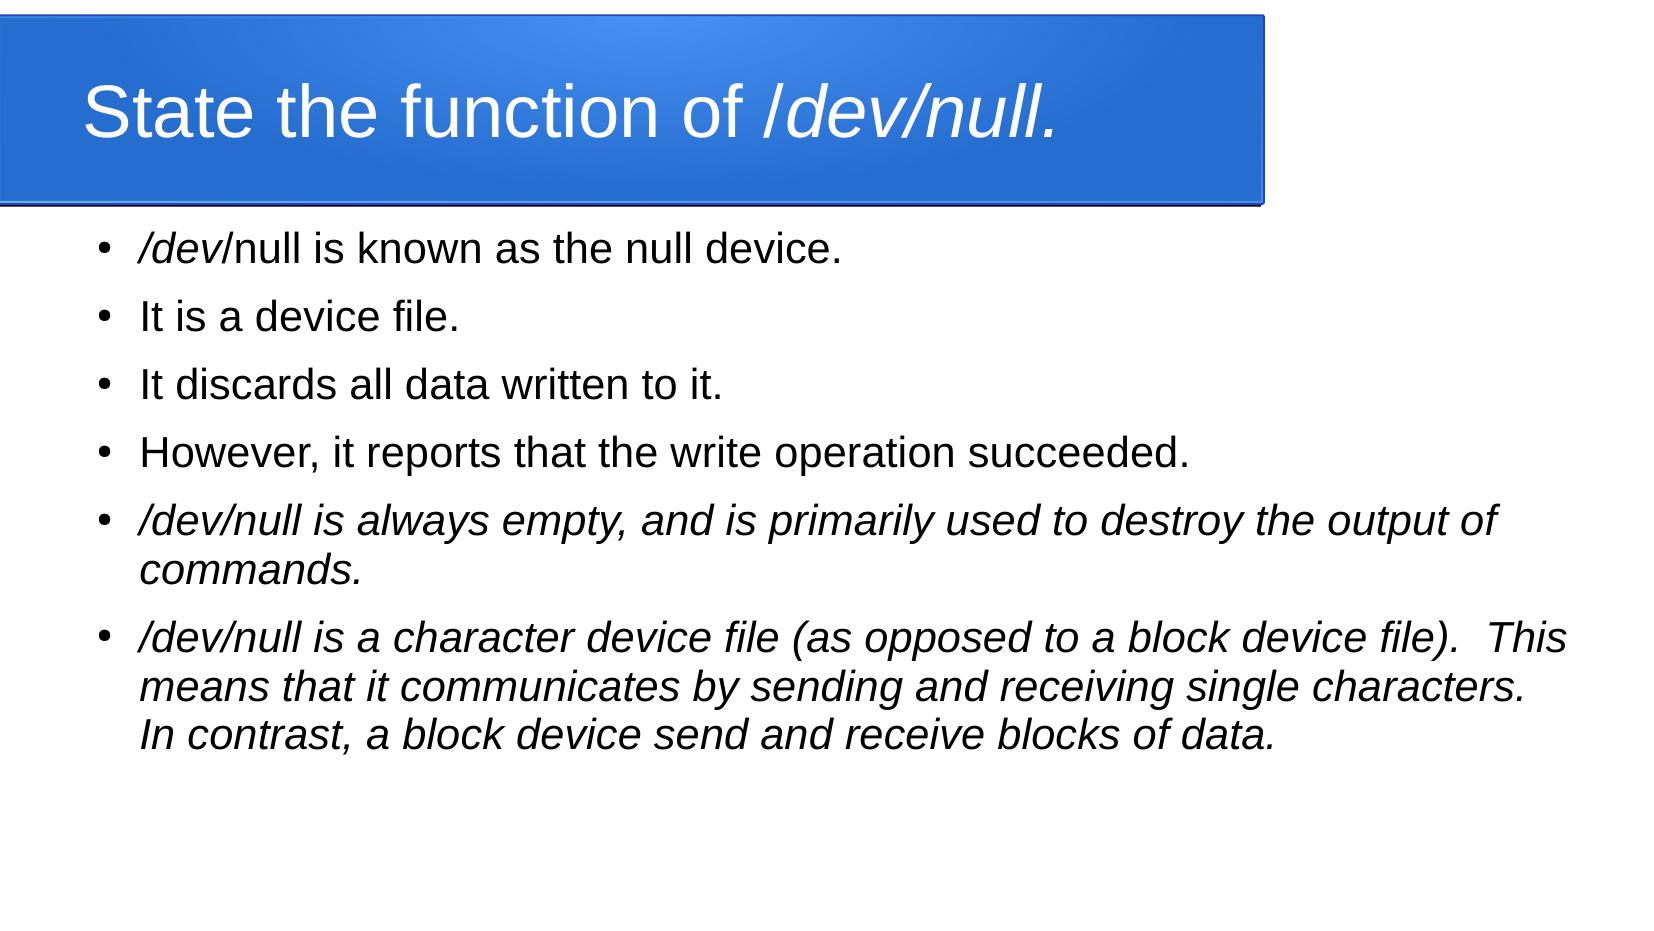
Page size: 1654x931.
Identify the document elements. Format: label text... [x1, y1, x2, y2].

list /dev/null is known as the null device. It is a device file. It discards all data written to it. However, it reports that the write operation succeeded. /dev/null is always empty, and is primarily used to destroy the output of commands. /dev/null is a character device file (as opposed to a block device file). This means that it communicates by sending and receiving single characters. In contrast, a block device send and receive blocks of data. [82, 224, 1571, 764]
title State the function of /dev/null. [82, 35, 1235, 189]
